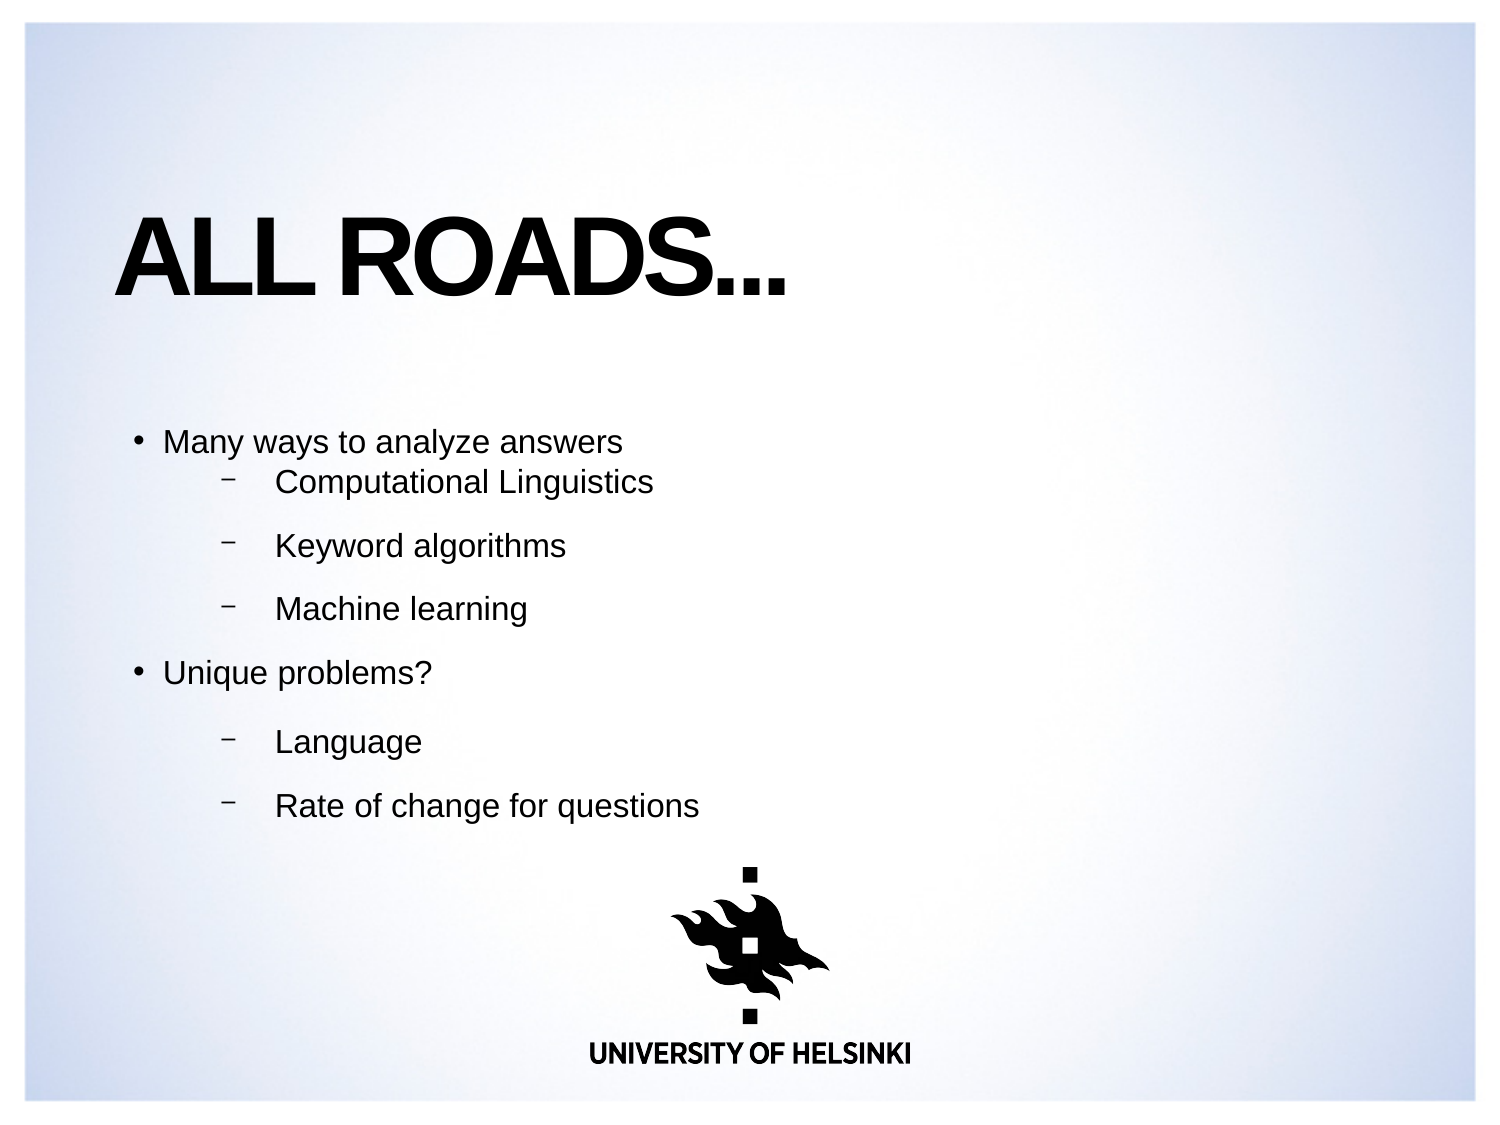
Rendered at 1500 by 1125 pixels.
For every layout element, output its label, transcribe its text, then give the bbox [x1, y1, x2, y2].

title All roads... [112, 71, 1388, 442]
picture [0, 0, 1500, 1125]
list Many ways to analyze answers Computational Linguistics Keyword algorithms Machine learning Unique problems? Language Rate of change for questions [118, 366, 1347, 839]
